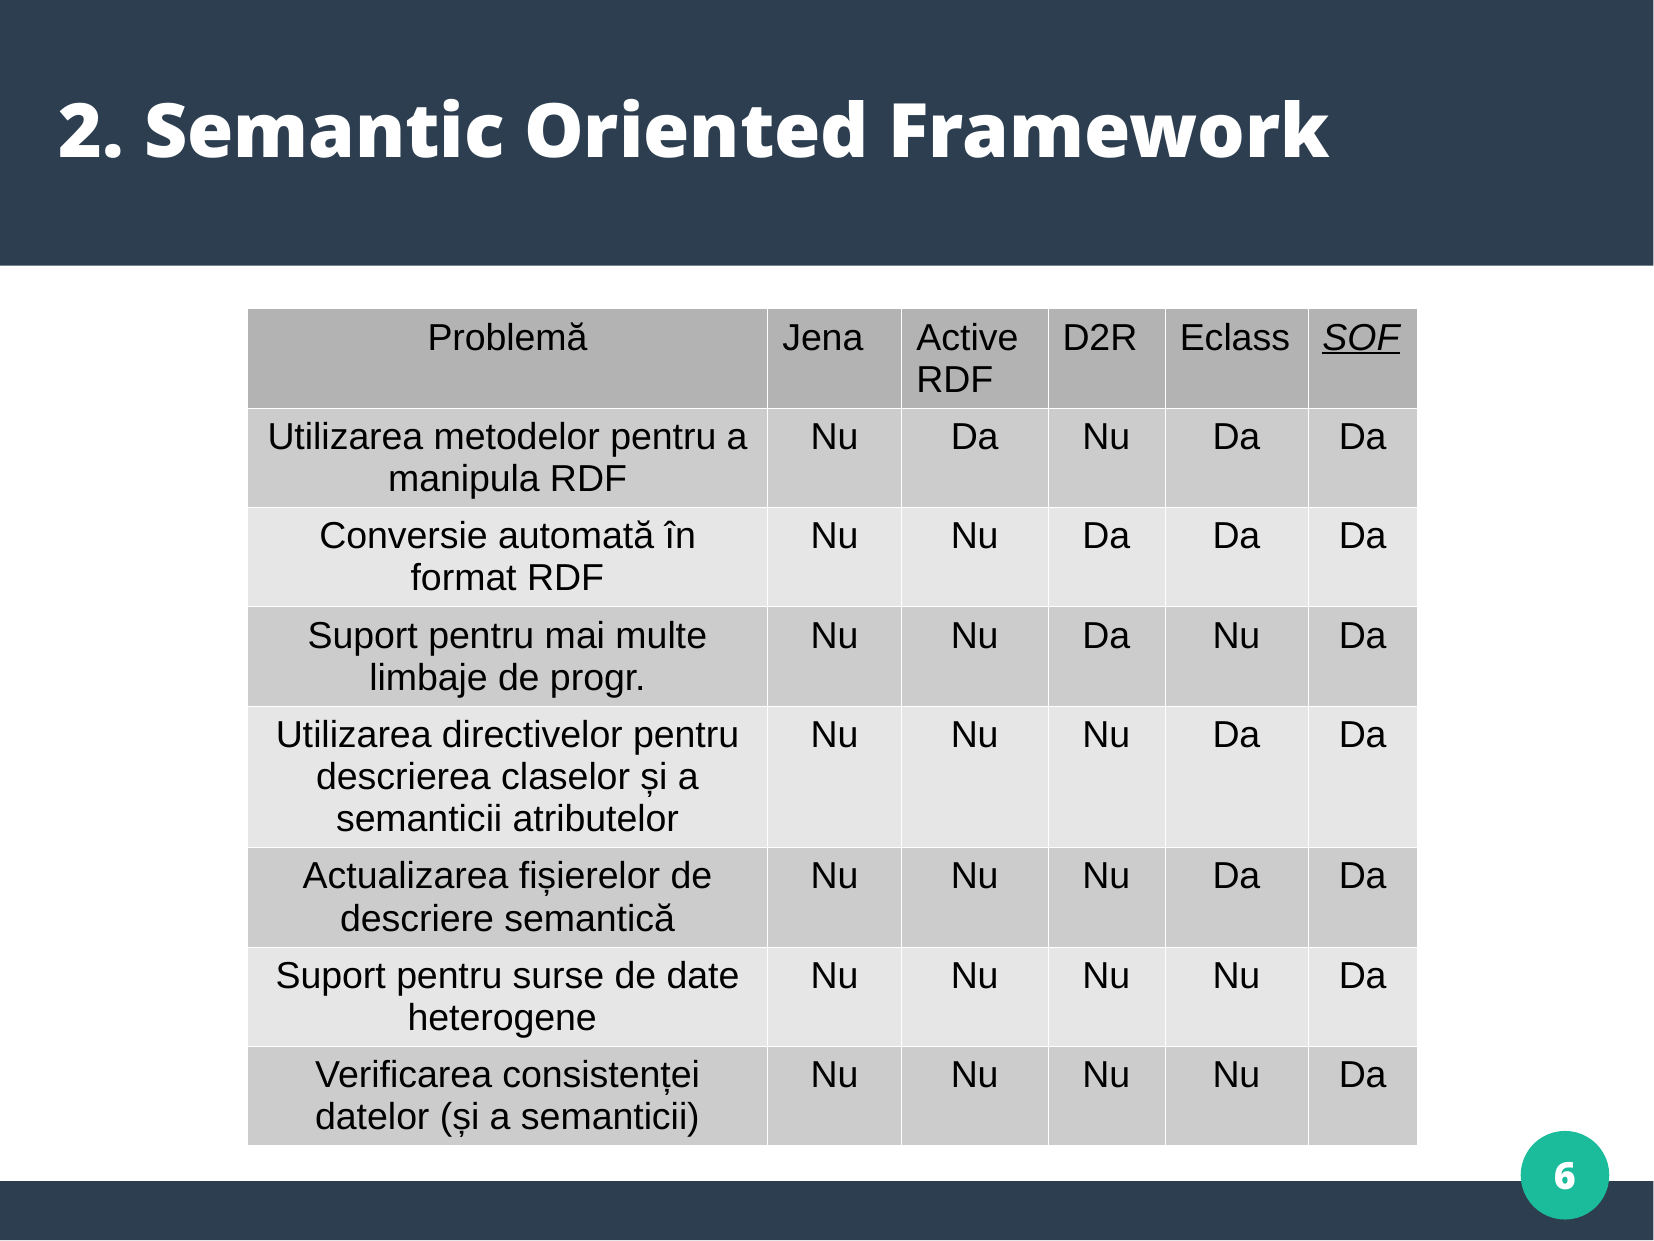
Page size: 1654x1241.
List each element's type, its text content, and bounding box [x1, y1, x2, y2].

table_cell Actualizarea fișierelor de descriere semantică [248, 848, 767, 947]
table_cell Nu [902, 848, 1048, 947]
table_cell Da [1049, 607, 1165, 706]
table_cell Nu [1049, 848, 1165, 947]
table_cell Nu [1166, 607, 1308, 706]
table_cell Nu [768, 948, 901, 1046]
table_cell Nu [1166, 948, 1308, 1046]
table_cell Da [1166, 707, 1308, 847]
table_cell Da [1309, 607, 1417, 706]
table_header SOF [1309, 309, 1417, 408]
table_cell Nu [902, 948, 1048, 1046]
table_cell Da [1309, 508, 1417, 606]
table_cell Nu [1049, 707, 1165, 847]
table_cell Verificarea consistenței datelor (și a semanticii) [248, 1047, 767, 1145]
table_cell Nu [1049, 409, 1165, 507]
table_cell Da [1166, 409, 1308, 507]
table_cell Nu [902, 607, 1048, 706]
table_cell Conversie automată în format RDF [248, 508, 767, 606]
table_cell Nu [768, 508, 901, 606]
table_cell Nu [768, 848, 901, 947]
table_cell Da [1166, 848, 1308, 947]
table_header Jena [768, 309, 901, 408]
table_cell Nu [768, 1047, 901, 1145]
table_cell Da [1049, 508, 1165, 606]
table_cell Nu [1166, 1047, 1308, 1145]
table_cell Nu [902, 1047, 1048, 1145]
table_cell Suport pentru mai multe limbaje de progr. [248, 607, 767, 706]
table_cell Nu [902, 707, 1048, 847]
table_cell Nu [1049, 1047, 1165, 1145]
table_cell Utilizarea directivelor pentru descrierea claselor și a semanticii atributelor [248, 707, 767, 847]
table_cell Da [1309, 409, 1417, 507]
table_header D2R [1049, 309, 1165, 408]
title 2. Semantic Oriented Framework [59, 49, 1595, 207]
table_cell Nu [768, 707, 901, 847]
table_cell Da [1309, 948, 1417, 1046]
table_header ActiveRDF [902, 309, 1048, 408]
table_cell Da [1309, 1047, 1417, 1145]
table_cell Nu [768, 607, 901, 706]
table_cell Da [1309, 707, 1417, 847]
table_cell Nu [1049, 948, 1165, 1046]
table_header Problemă [248, 309, 767, 408]
table_cell Da [1166, 508, 1308, 606]
table_cell Suport pentru surse de date heterogene [248, 948, 767, 1046]
table_cell Nu [902, 508, 1048, 606]
table_cell Utilizarea metodelor pentru a manipula RDF [248, 409, 767, 507]
table_cell Da [1309, 848, 1417, 947]
table_cell Nu [768, 409, 901, 507]
table_header Eclass [1166, 309, 1308, 408]
table_cell Da [902, 409, 1048, 507]
